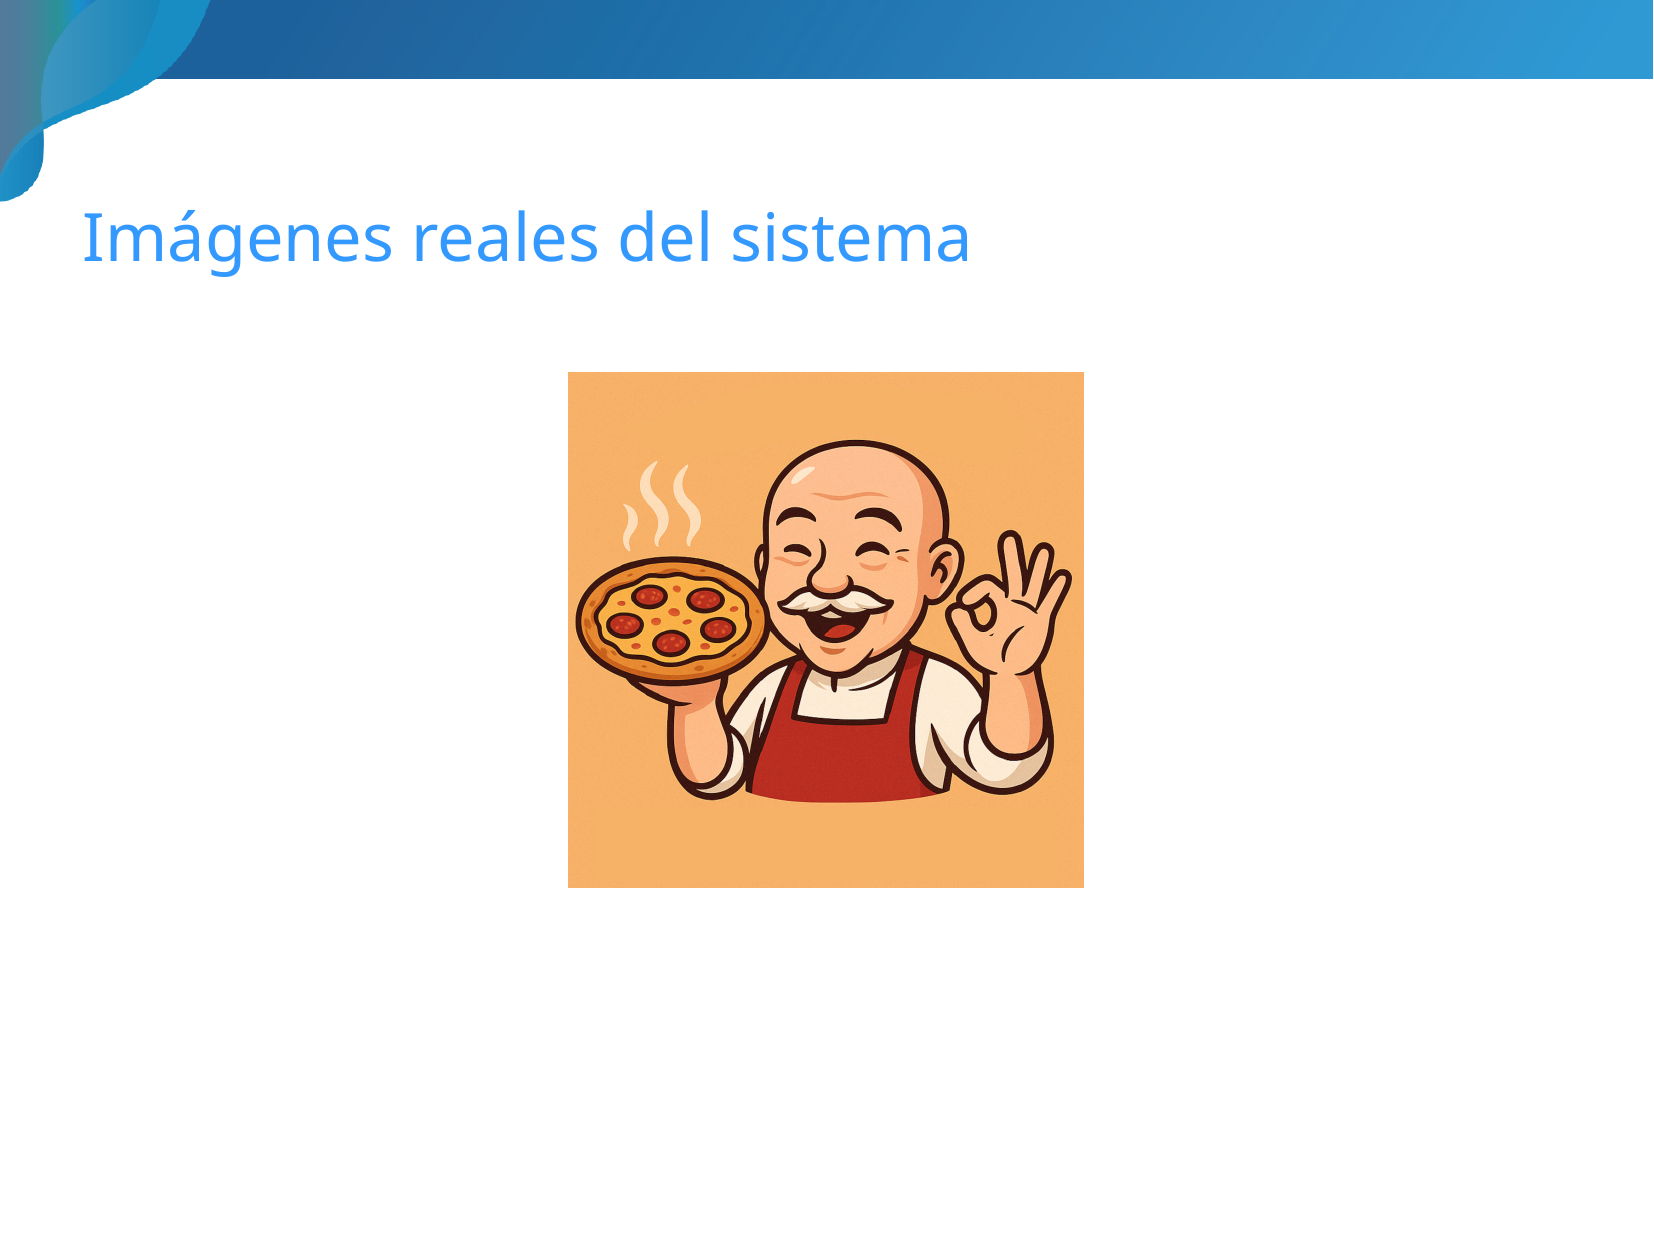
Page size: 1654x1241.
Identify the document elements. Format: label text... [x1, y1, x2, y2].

title Imágenes reales del sistema [82, 132, 1571, 340]
picture [0, 0, 1653, 1241]
